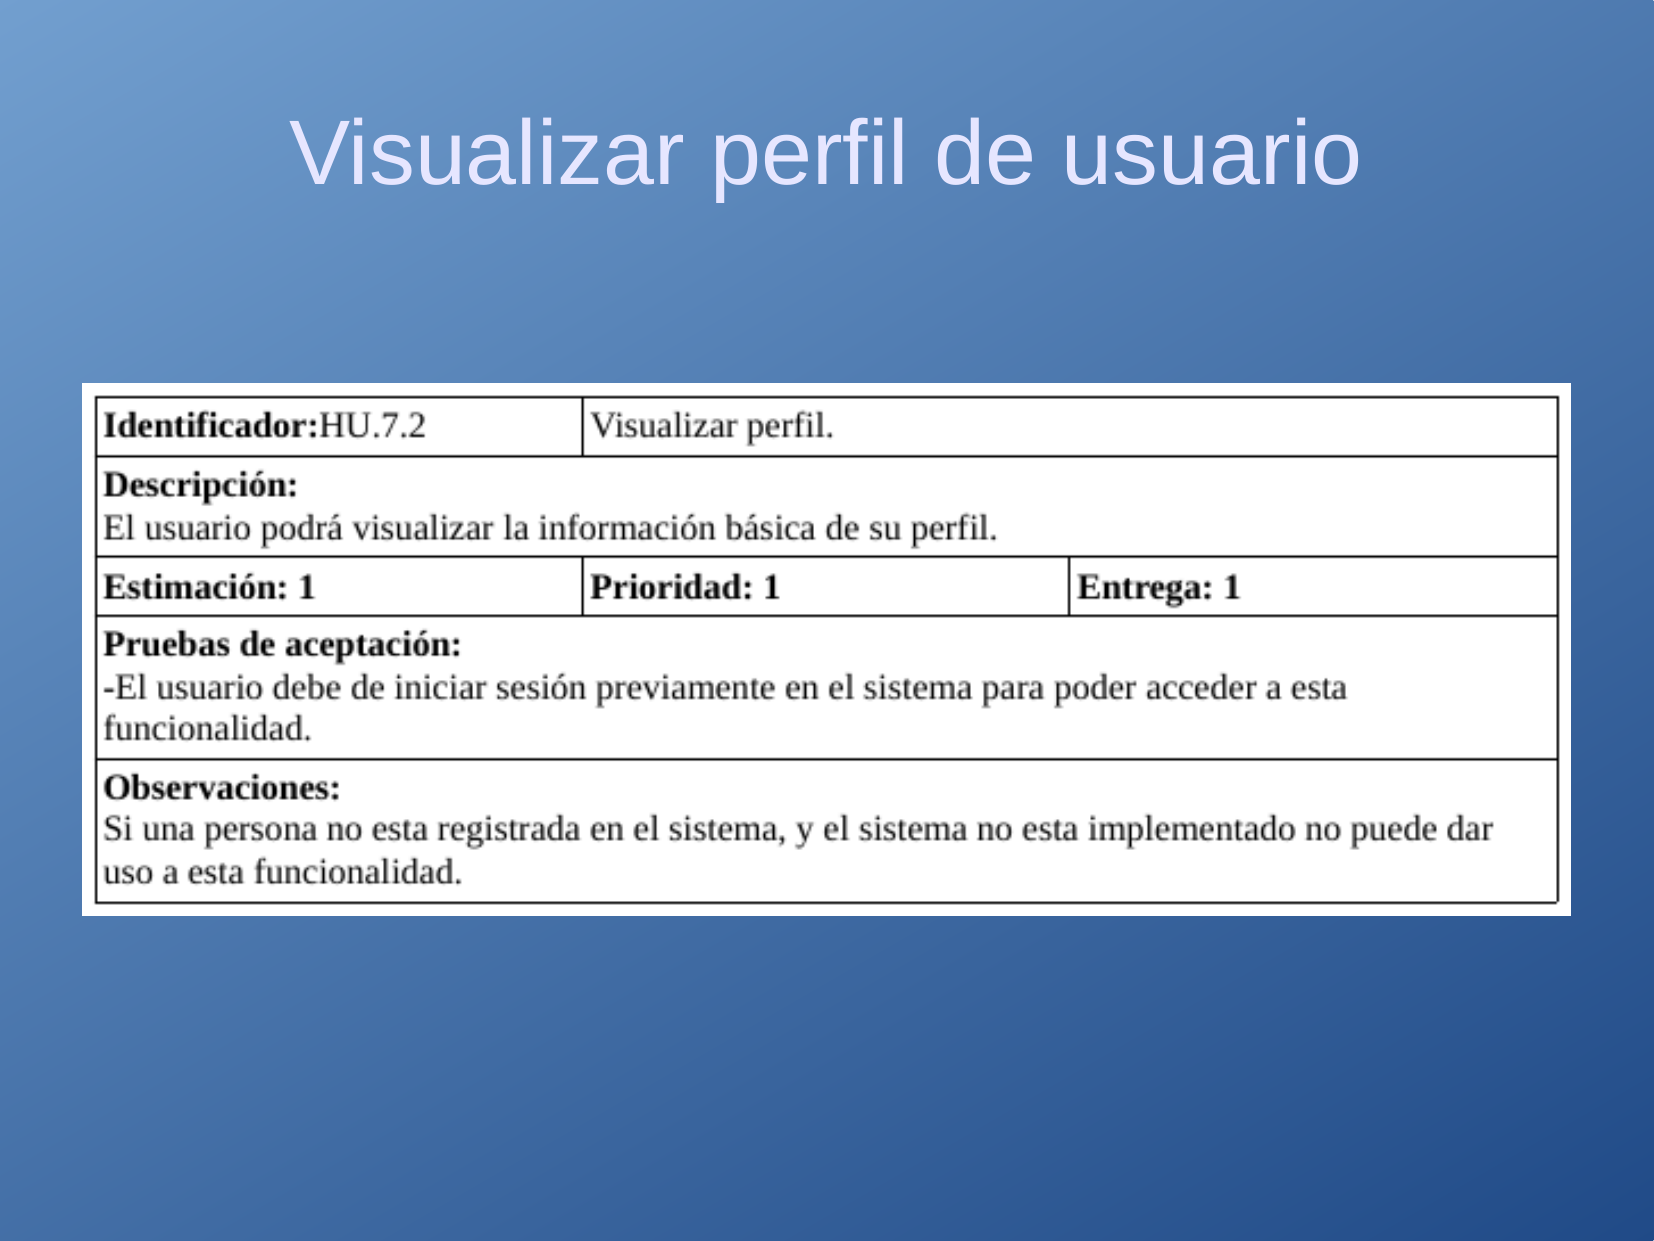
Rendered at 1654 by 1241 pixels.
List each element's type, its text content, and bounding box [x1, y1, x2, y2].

title Visualizar perfil de usuario [82, 49, 1571, 257]
picture [82, 383, 1571, 916]
